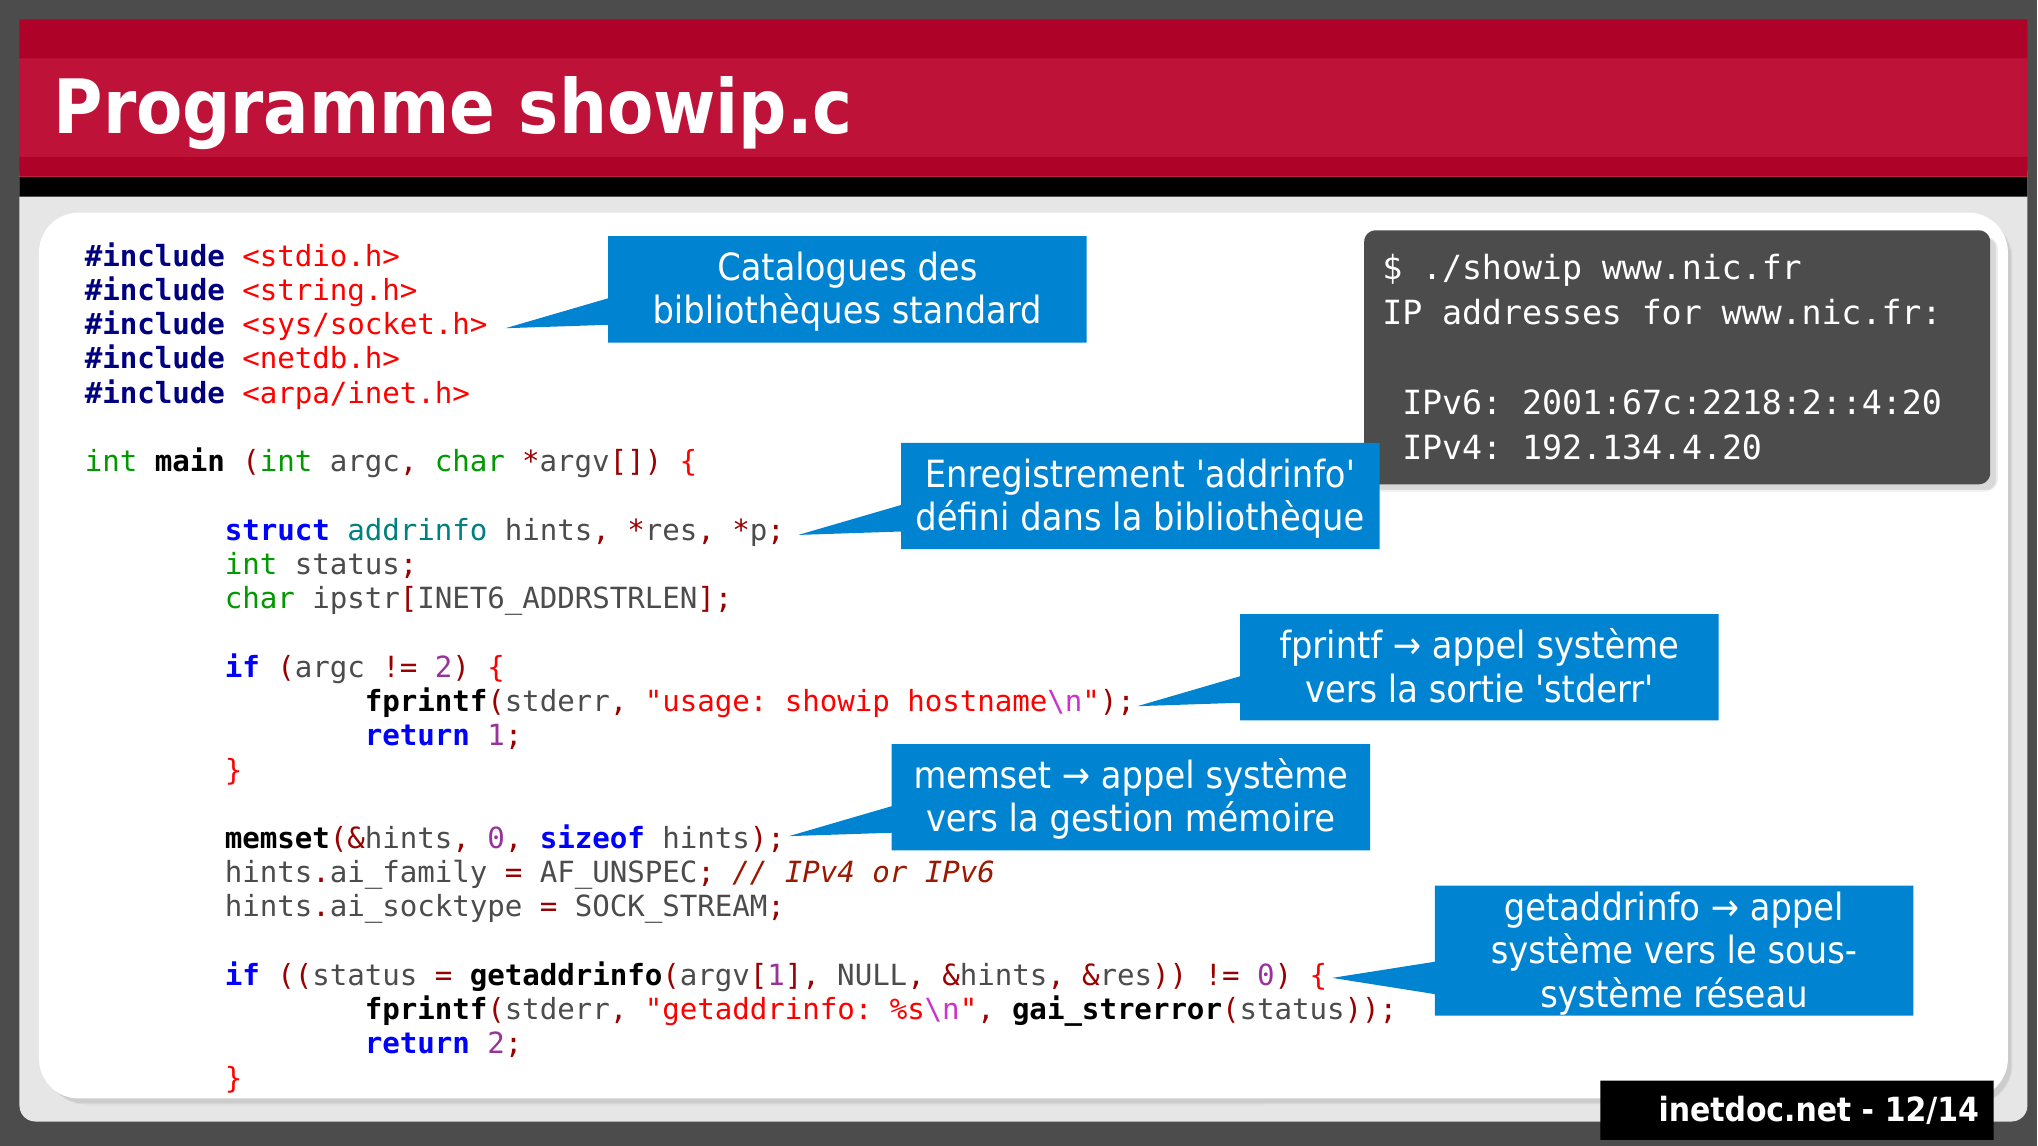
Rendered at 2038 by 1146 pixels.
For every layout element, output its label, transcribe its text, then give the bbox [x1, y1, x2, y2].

text_box getaddrinfo → appel système vers le sous-système réseau [1332, 885, 1914, 1016]
text_box Catalogues des bibliothèques standard [505, 236, 1087, 343]
text_box fprintf → appel système vers la sortie 'stderr' [1137, 614, 1719, 721]
text_box inetdoc.net - <numéro>/14 [1600, 1080, 1994, 1140]
text_box [19, 19, 2028, 59]
text_box memset → appel système vers la gestion mémoire [788, 744, 1371, 851]
text_box #include <stdio.h> #include <string.h> #include <sys/socket.h> #include <netdb.h> #include <arpa/inet.h> int main (int argc, char *argv[]) { struct addrinfo hints, *res, *p; int status; char ipstr[INET6_ADDRSTRLEN]; if (argc != 2) { fprintf(stderr, "usage: showip hostname\n"); return 1; } memset(&hints, 0, sizeof hints); hints.ai_family = AF_UNSPEC; // IPv4 or IPv6 hints.ai_socktype = SOCK_STREAM; if ((status = getaddrinfo(argv[1], NULL, &hints, &res)) != 0) { fprintf(stderr, "getaddrinfo: %s\n", gai_strerror(status)); return 2; } [38, 212, 2008, 1099]
text_box $ ./showip www.nic.fr IP addresses for www.nic.fr: IPv6: 2001:67c:2218:2::4:20 IPv4: 192.134.4.20 [1364, 230, 1991, 485]
text_box [19, 157, 2028, 1122]
text_box Programme showip.c [19, 59, 2028, 157]
text_box Enregistrement 'addrinfo' défini dans la bibliothèque [798, 442, 1380, 550]
